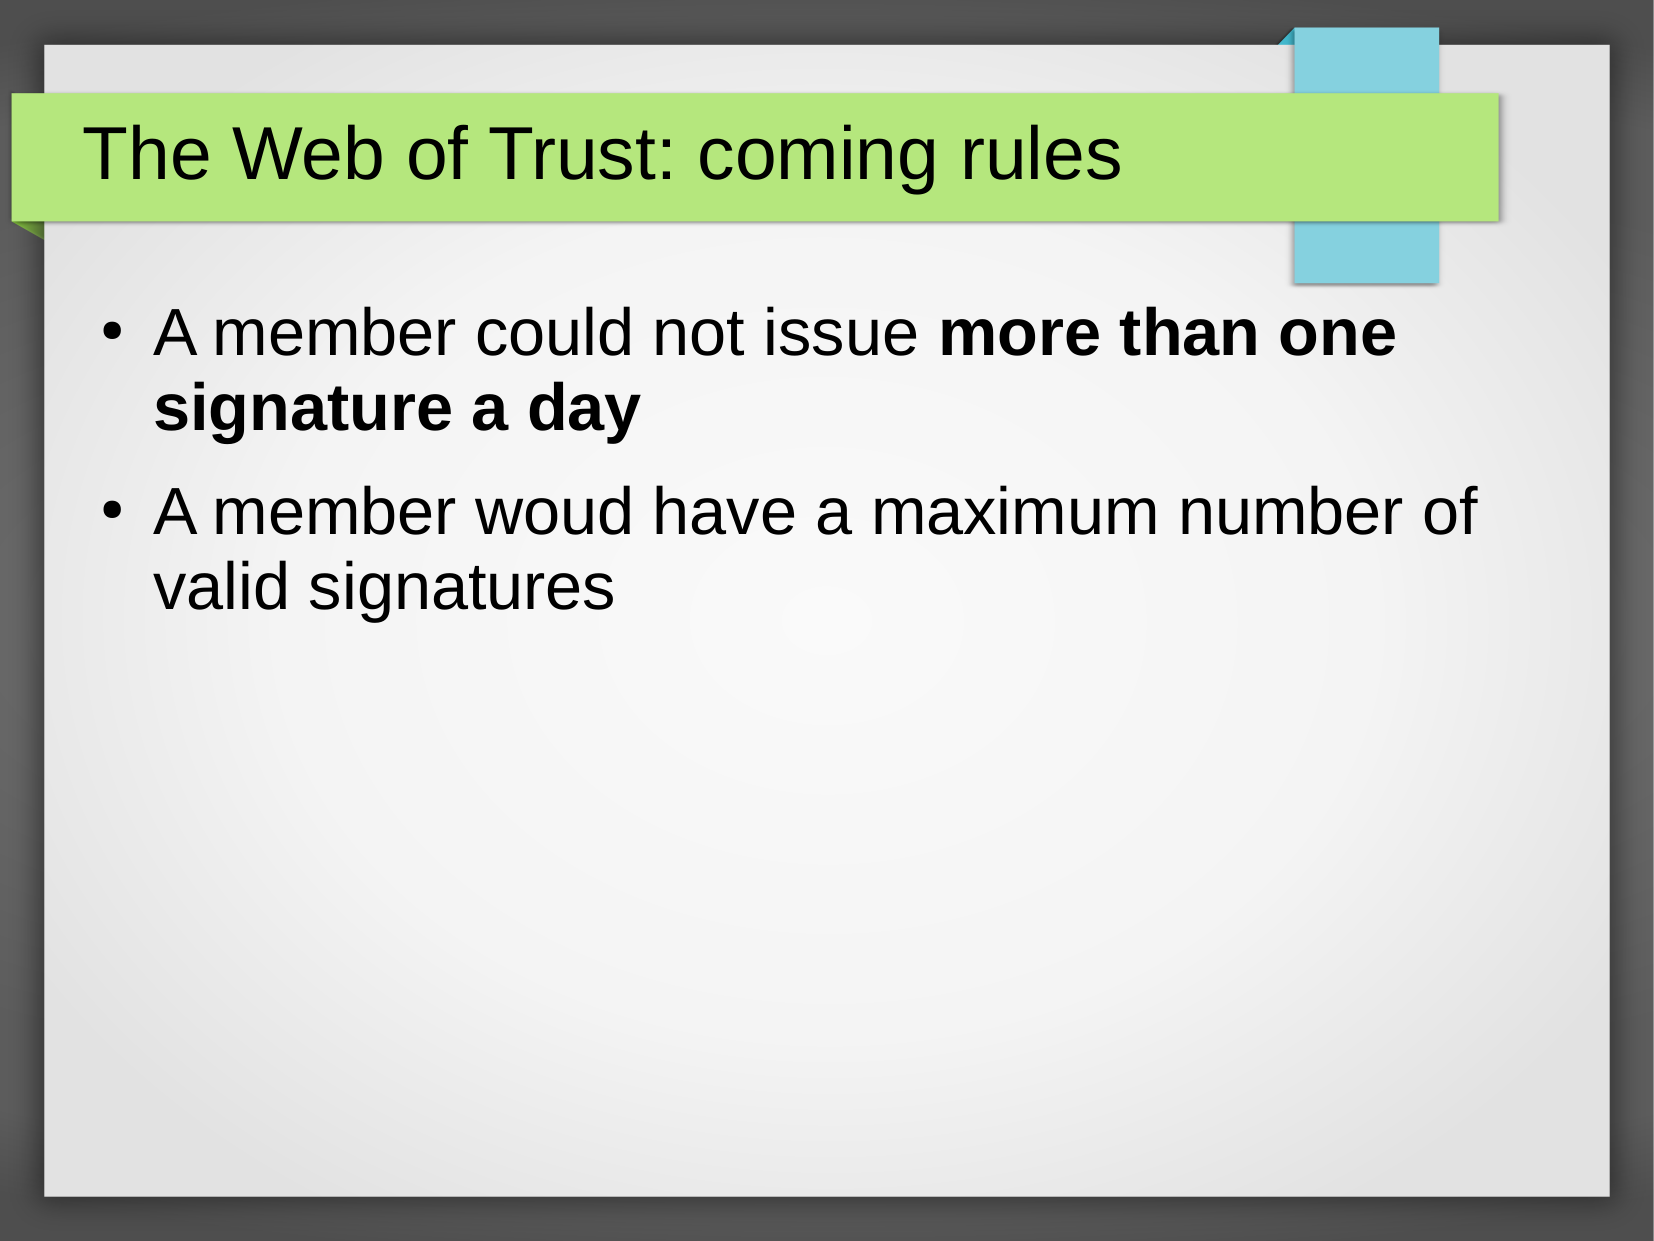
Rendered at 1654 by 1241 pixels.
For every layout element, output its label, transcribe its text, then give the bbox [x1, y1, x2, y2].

picture [0, 0, 1654, 1241]
title The Web of Trust: coming rules [82, 94, 1489, 213]
list A member could not issue more than one signature a day A member woud have a maximum number of valid signatures [82, 295, 1571, 1015]
